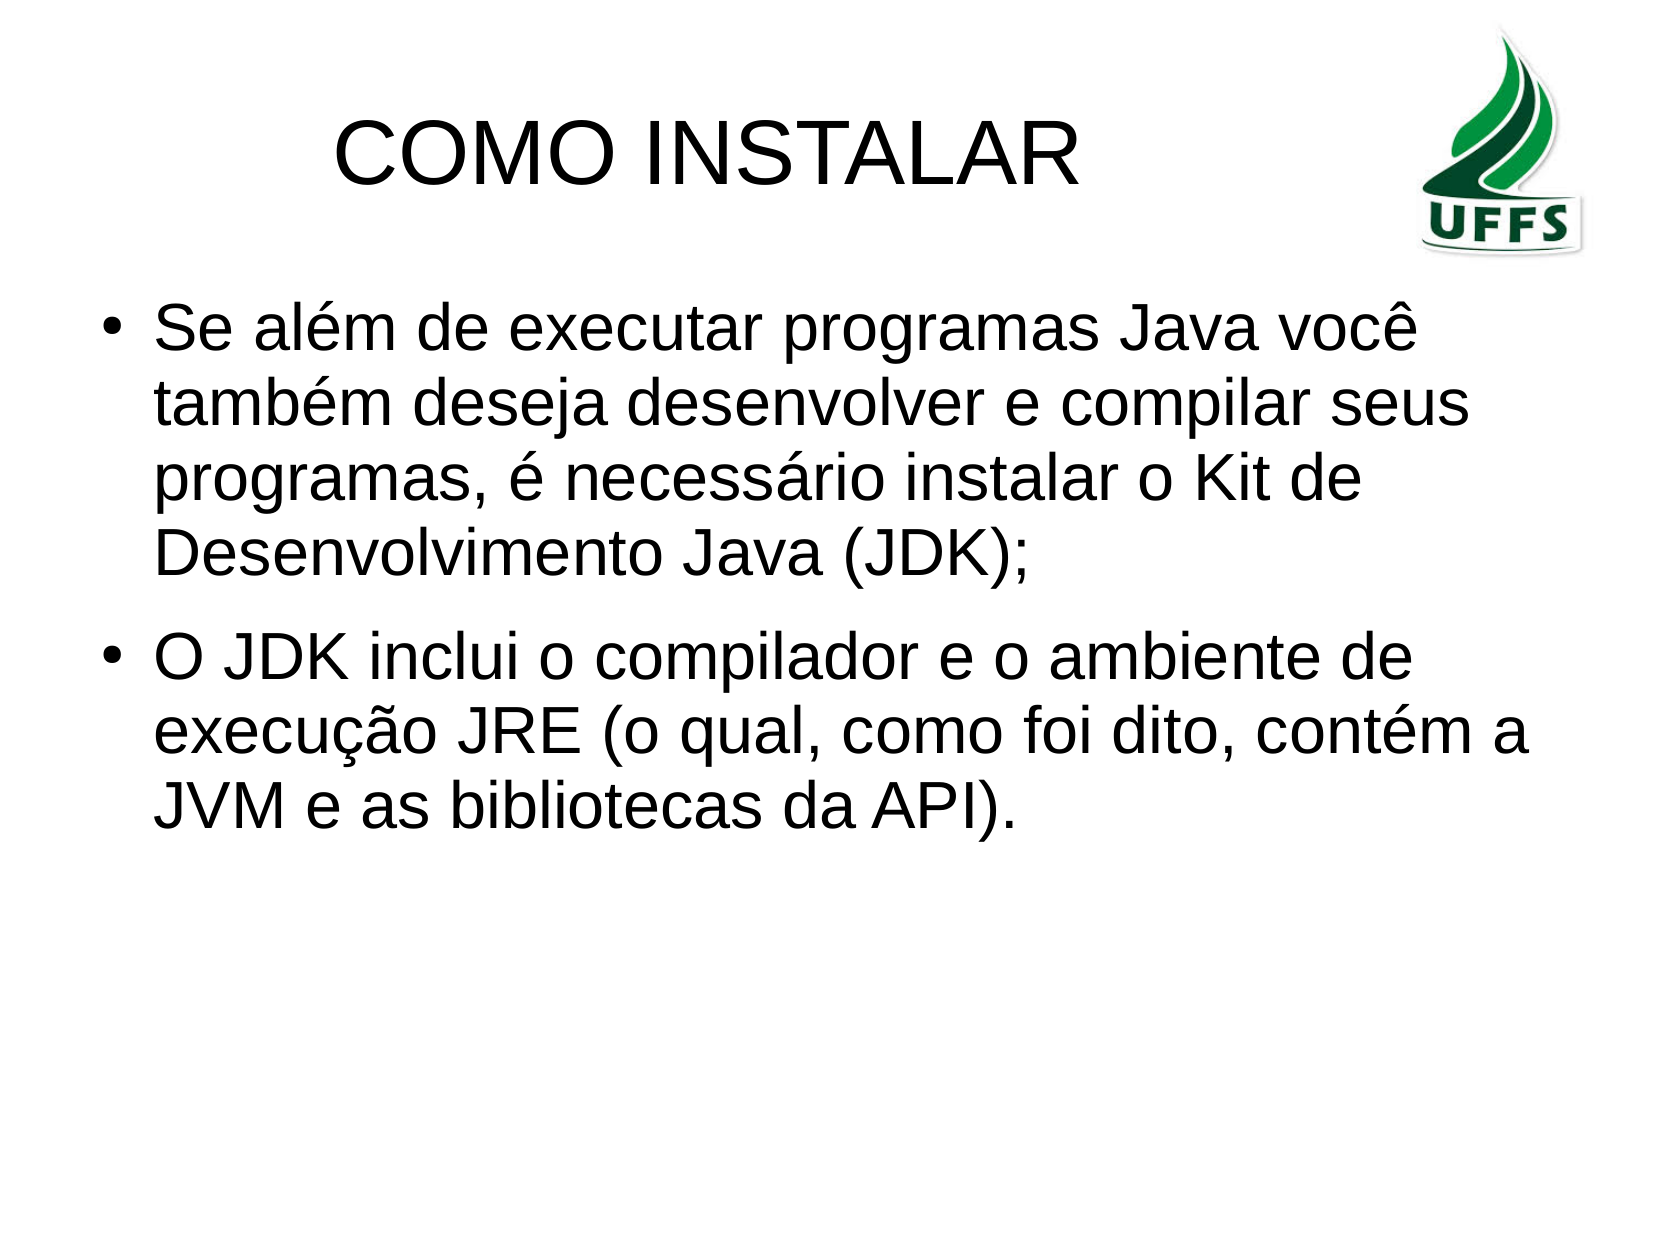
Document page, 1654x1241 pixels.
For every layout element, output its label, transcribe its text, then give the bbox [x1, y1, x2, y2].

picture [1381, 20, 1624, 272]
list Se além de executar programas Java você também deseja desenvolver e compilar seus programas, é necessário instalar o Kit de Desenvolvimento Java (JDK); O JDK inclui o compilador e o ambiente de execução JRE (o qual, como foi dito, contém a JVM e as bibliotecas da API). [82, 290, 1571, 1010]
title COMO INSTALAR [82, 49, 1335, 257]
